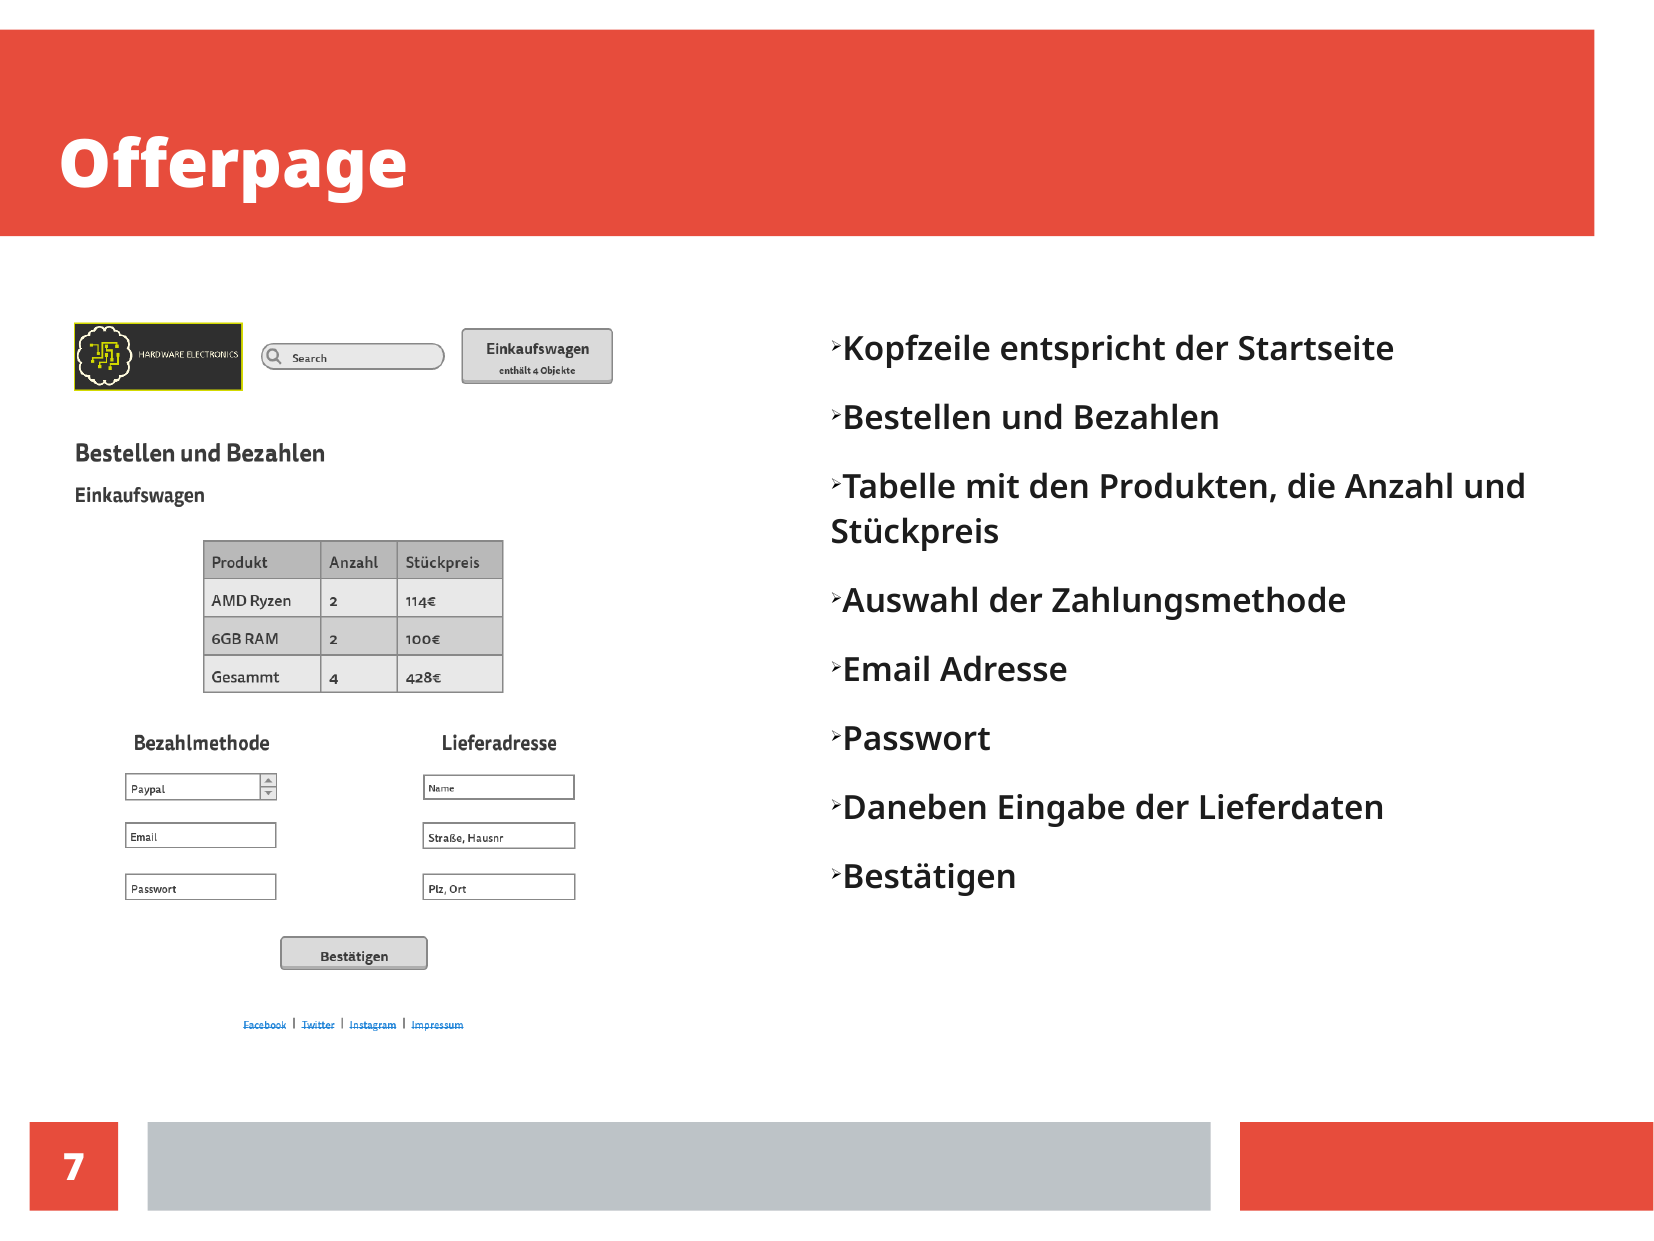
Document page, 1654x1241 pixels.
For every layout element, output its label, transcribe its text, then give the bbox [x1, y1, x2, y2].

list Kopfzeile entspricht der Startseite Bestellen und Bezahlen Tabelle mit den Produkten, die Anzahl und Stückpreis Auswahl der Zahlungsmethode Email Adresse Passwort Daneben Eingabe der Lieferdaten Bestätigen [830, 324, 1566, 1093]
title Offerpage [59, 59, 1595, 207]
picture [58, 318, 904, 1052]
